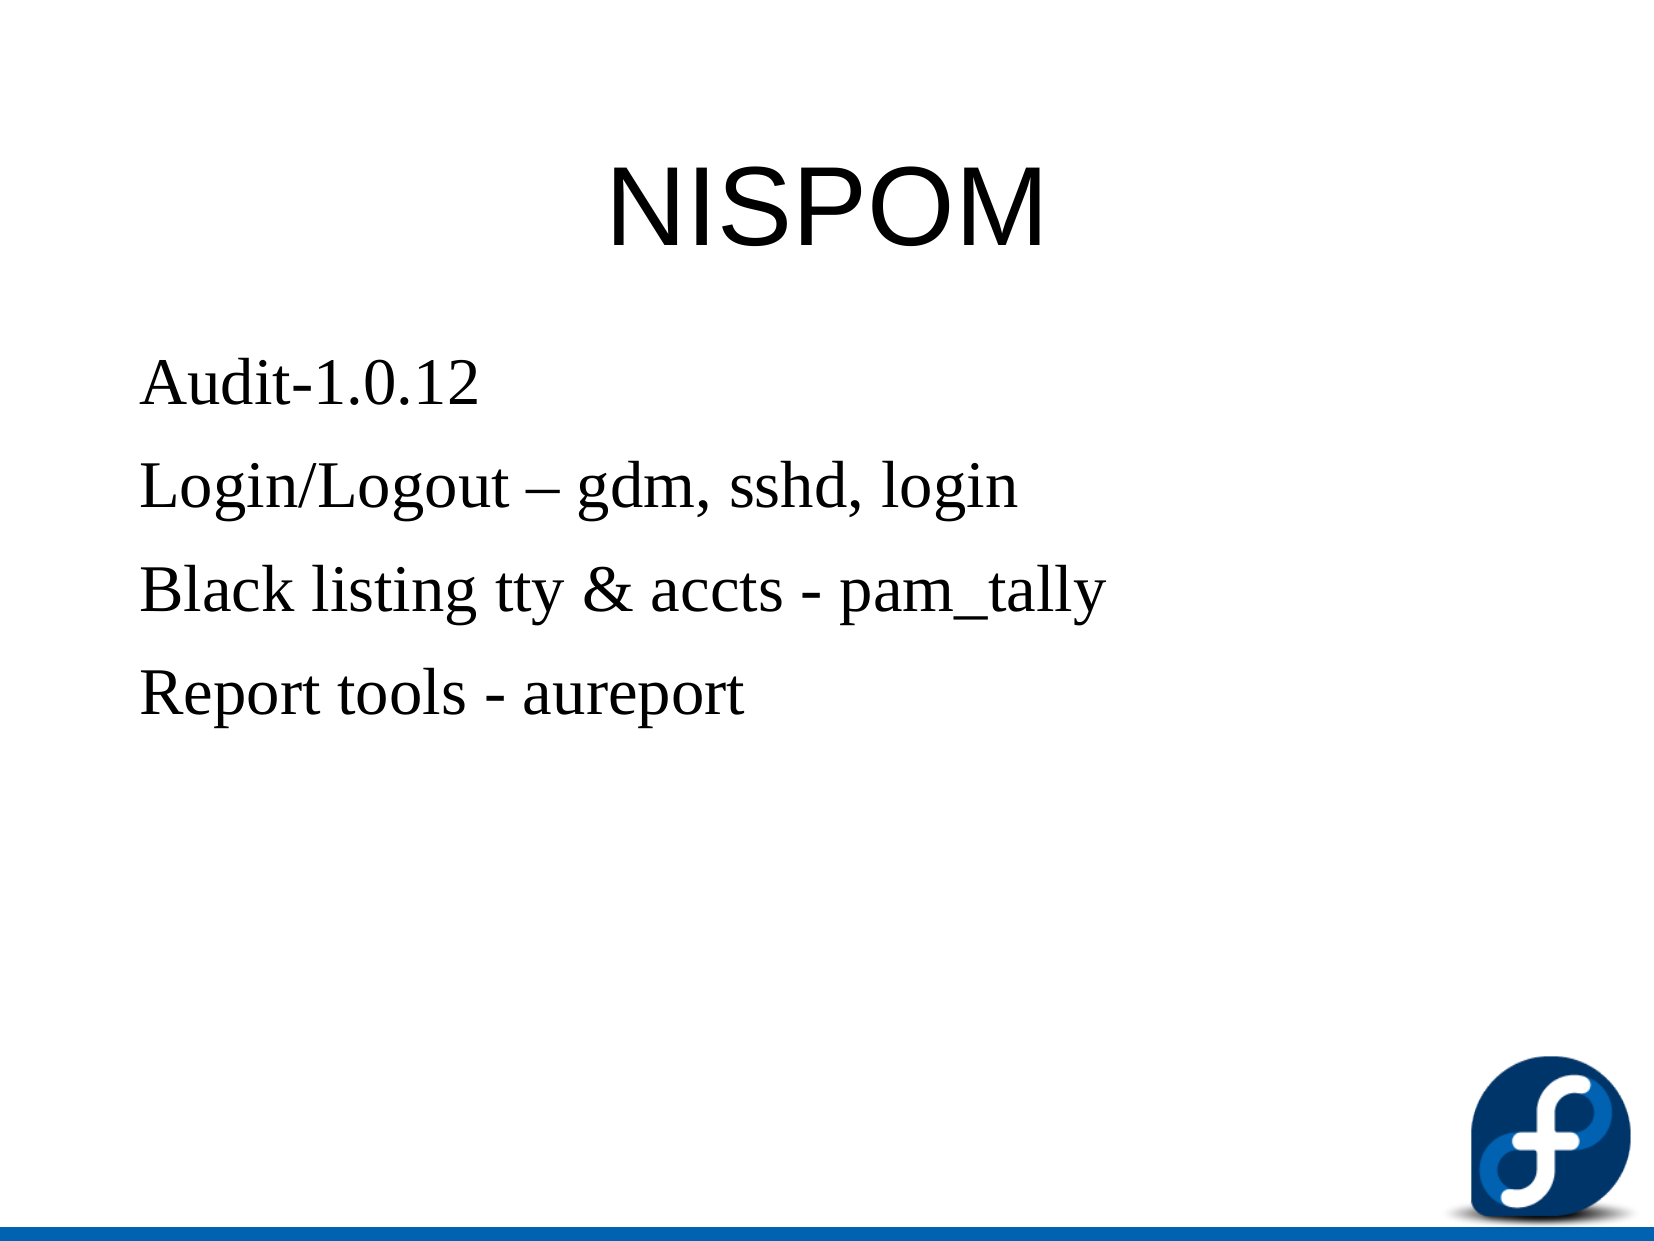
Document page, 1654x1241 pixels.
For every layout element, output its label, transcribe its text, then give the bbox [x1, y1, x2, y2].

list Audit-1.0.12 Login/Logout – gdm, sshd, login Black listing tty & accts - pam_tally Report tools - aureport [121, 344, 1534, 1127]
title NISPOM [121, 102, 1534, 310]
picture [1438, 1055, 1645, 1229]
